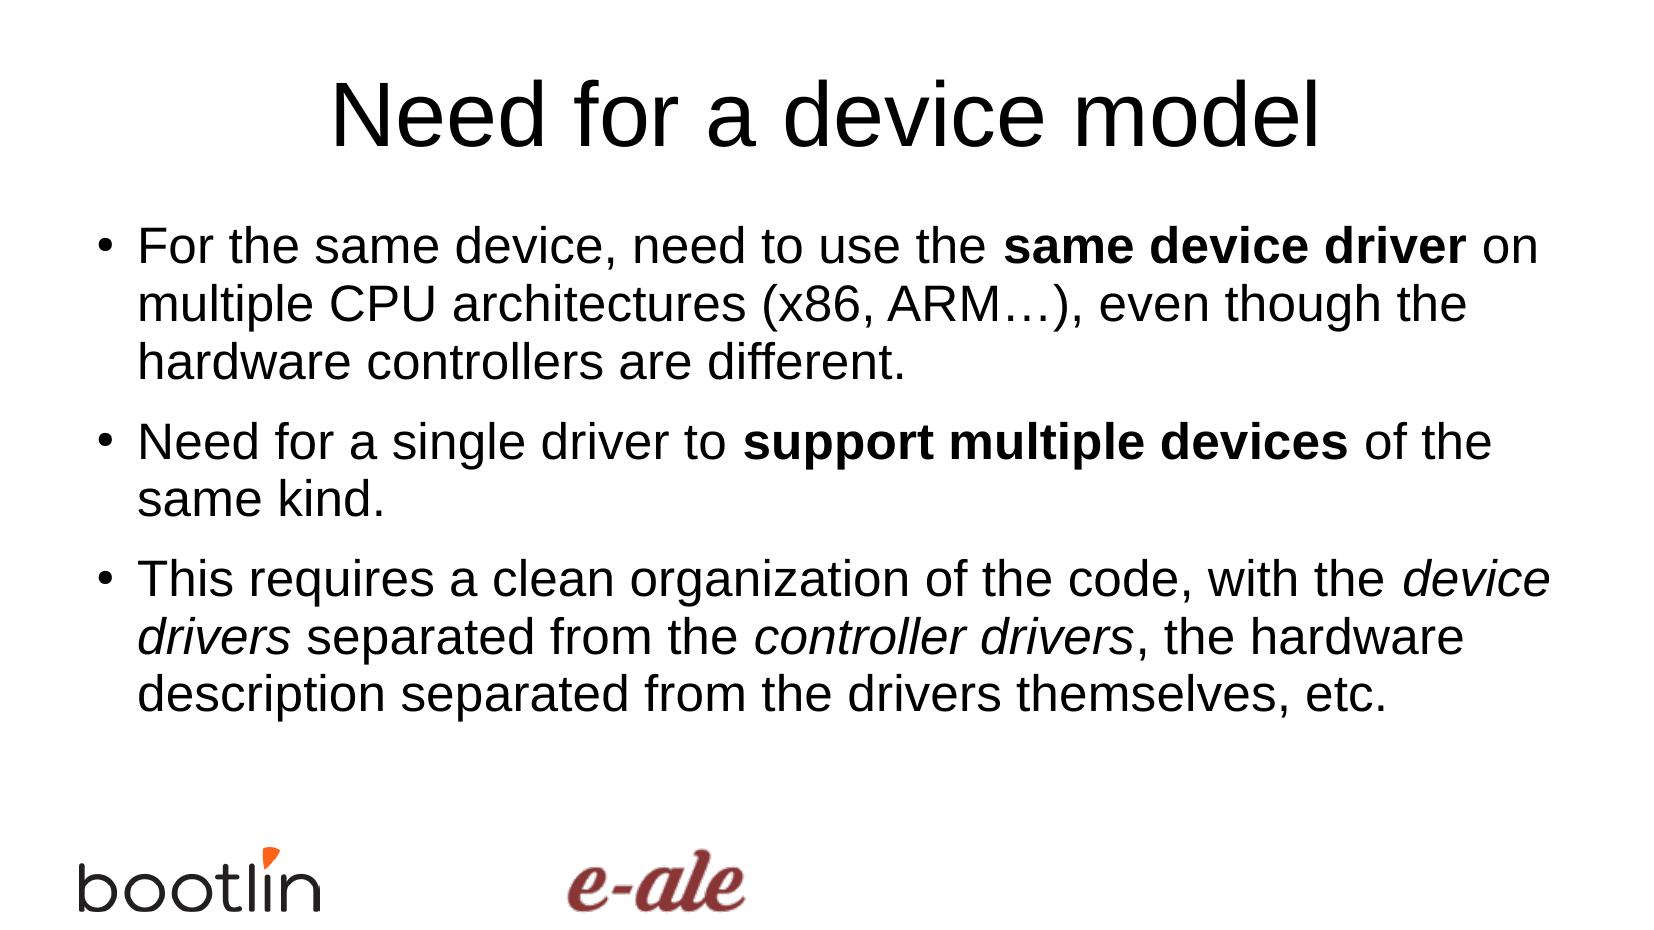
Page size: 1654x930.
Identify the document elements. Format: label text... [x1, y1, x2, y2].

picture [79, 847, 320, 912]
list For the same device, need to use the same device driver on multiple CPU architectures (x86, ARM…), even though the hardware controllers are different. Need for a single driver to support multiple devices of the same kind. This requires a clean organization of the code, with the device drivers separated from the controller drivers, the hardware description separated from the drivers themselves, etc. [82, 217, 1571, 757]
picture [565, 847, 749, 915]
title Need for a device model [82, 37, 1571, 193]
